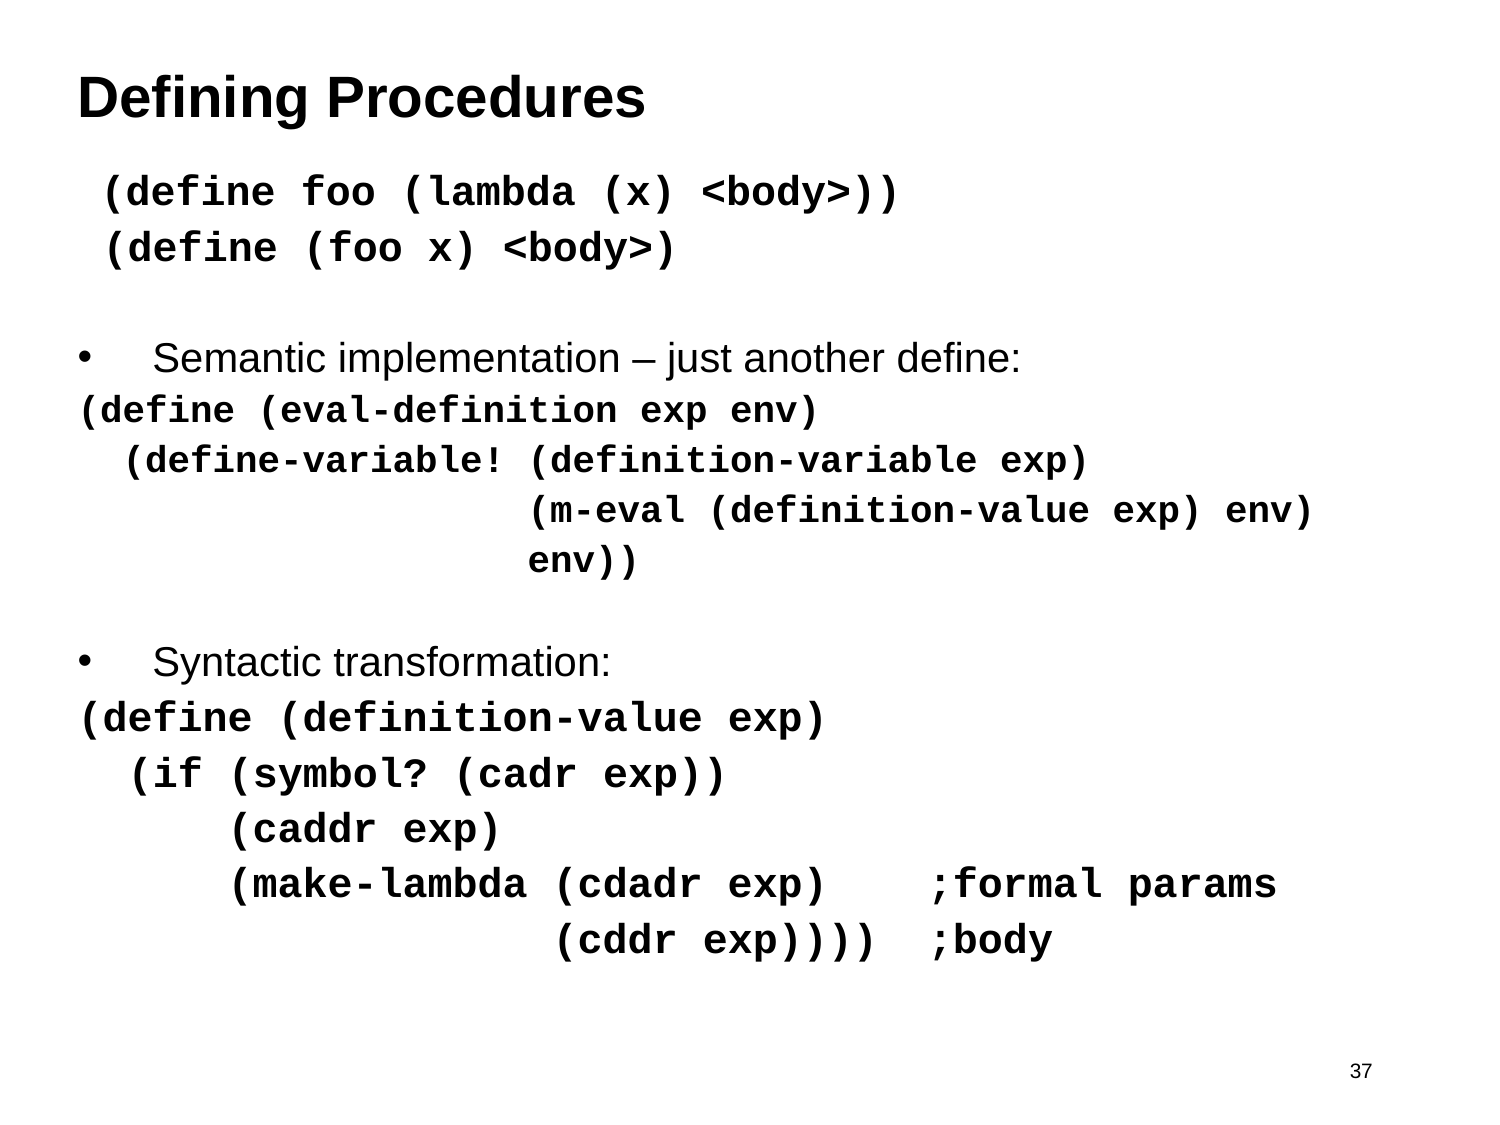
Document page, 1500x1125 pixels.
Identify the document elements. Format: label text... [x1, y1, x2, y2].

text_box Defining Procedures [62, 24, 1338, 162]
text_box <number> [1025, 1049, 1388, 1101]
text_box (define foo (lambda (x) <body>)) (define (foo x) <body>) Semantic implementation – just another define: (define (eval-definition exp env) (define-variable! (definition-variable exp) (m-eval (definition-value exp) env) env)) Syntactic transformation: (define (definition-value exp) (if (symbol? (cadr exp)) (caddr exp) (make-lambda (cdadr exp) ;formal params (cddr exp)))) ;body [62, 162, 1450, 1000]
